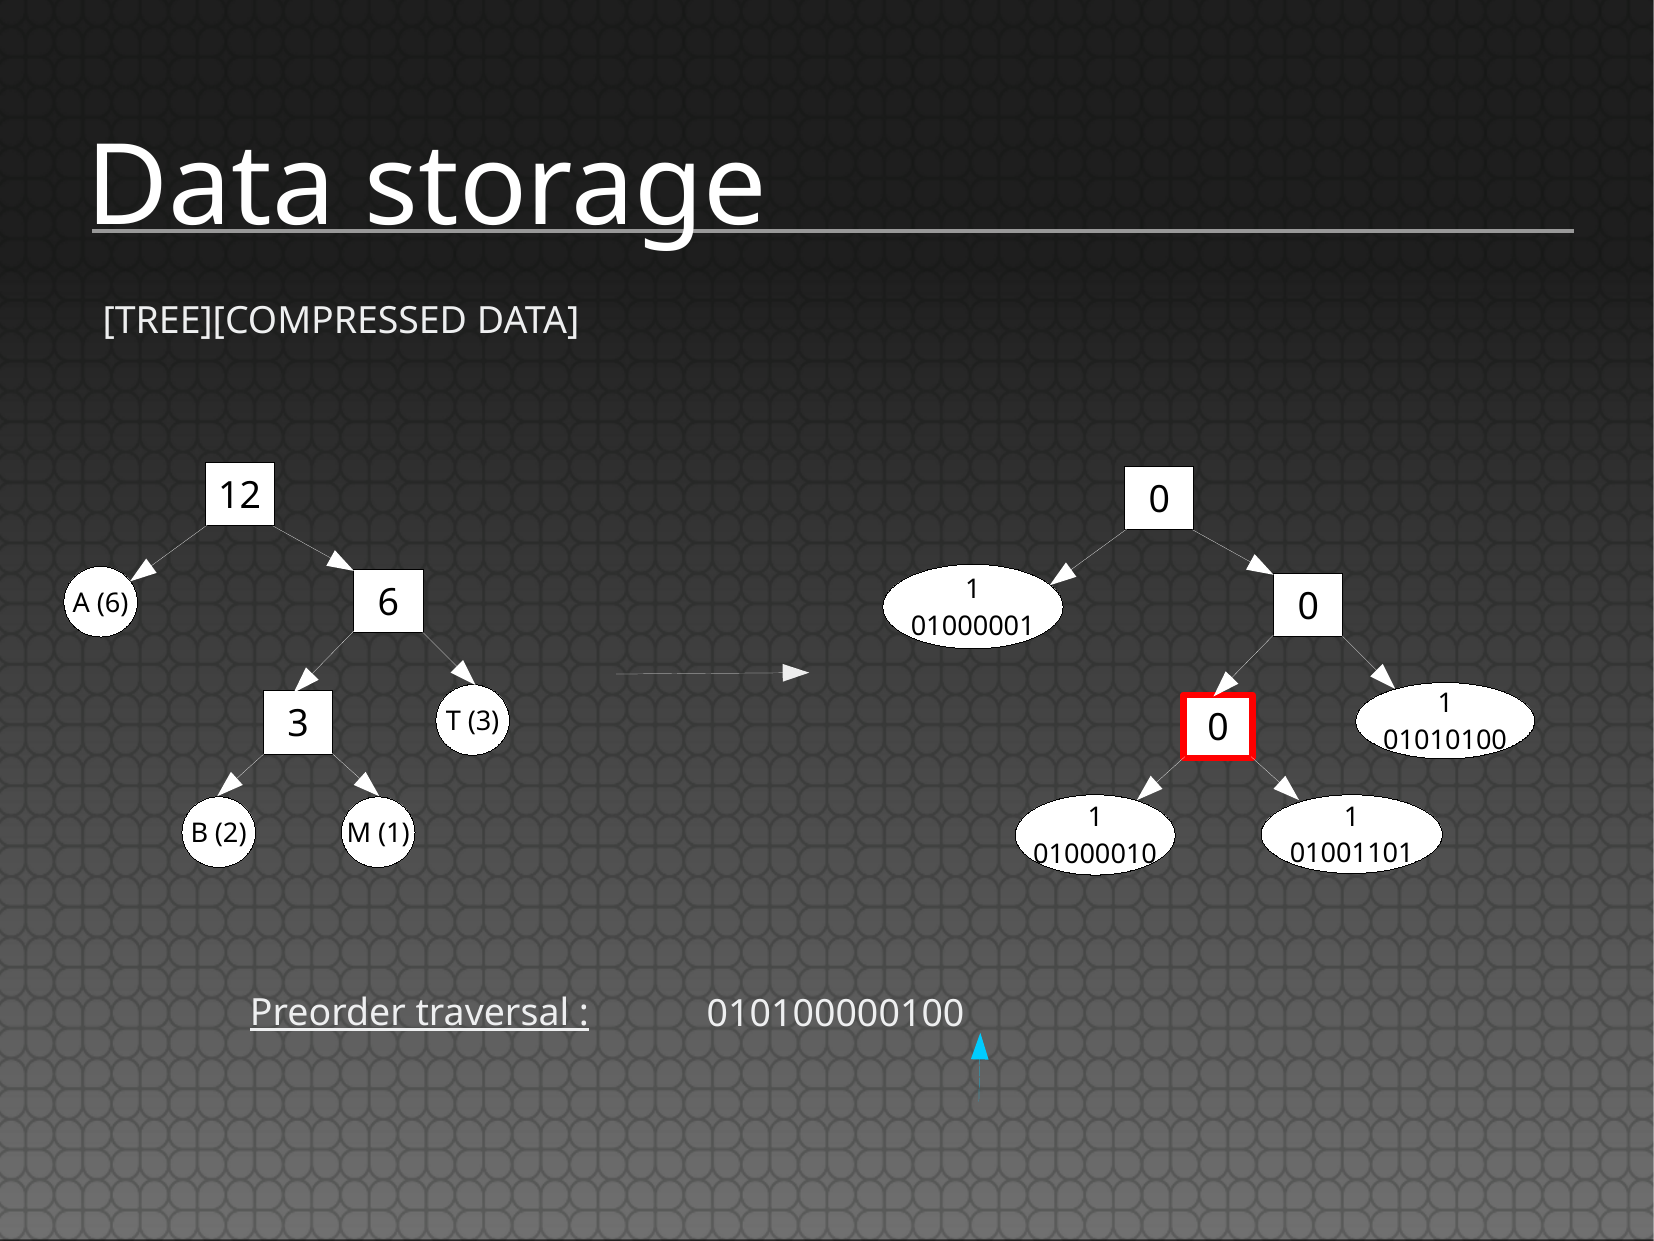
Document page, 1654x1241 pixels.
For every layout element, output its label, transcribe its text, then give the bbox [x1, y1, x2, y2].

picture [0, 0, 1654, 1241]
text_box 6 [353, 569, 424, 633]
text_box [TREE][COMPRESSED DATA] [87, 285, 953, 388]
text_box 0 [1124, 466, 1194, 530]
text_box 1 01000010 [1015, 794, 1176, 876]
text_box A (6) [63, 566, 138, 638]
text_box 3 [263, 690, 333, 755]
text_box Preorder traversal : [235, 977, 645, 1037]
text_box 12 [205, 462, 275, 526]
text_box M (1) [341, 796, 416, 868]
title Data storage [86, 112, 1576, 249]
text_box 0 [1183, 694, 1253, 758]
text_box T (3) [435, 684, 510, 756]
text_box 1 01010100 [1355, 682, 1535, 759]
text_box 010100000100 [691, 979, 1197, 1038]
text_box 0 [1273, 573, 1343, 637]
text_box 1 01000001 [882, 564, 1064, 649]
text_box 1 01001101 [1261, 794, 1443, 874]
text_box B (2) [181, 796, 256, 868]
